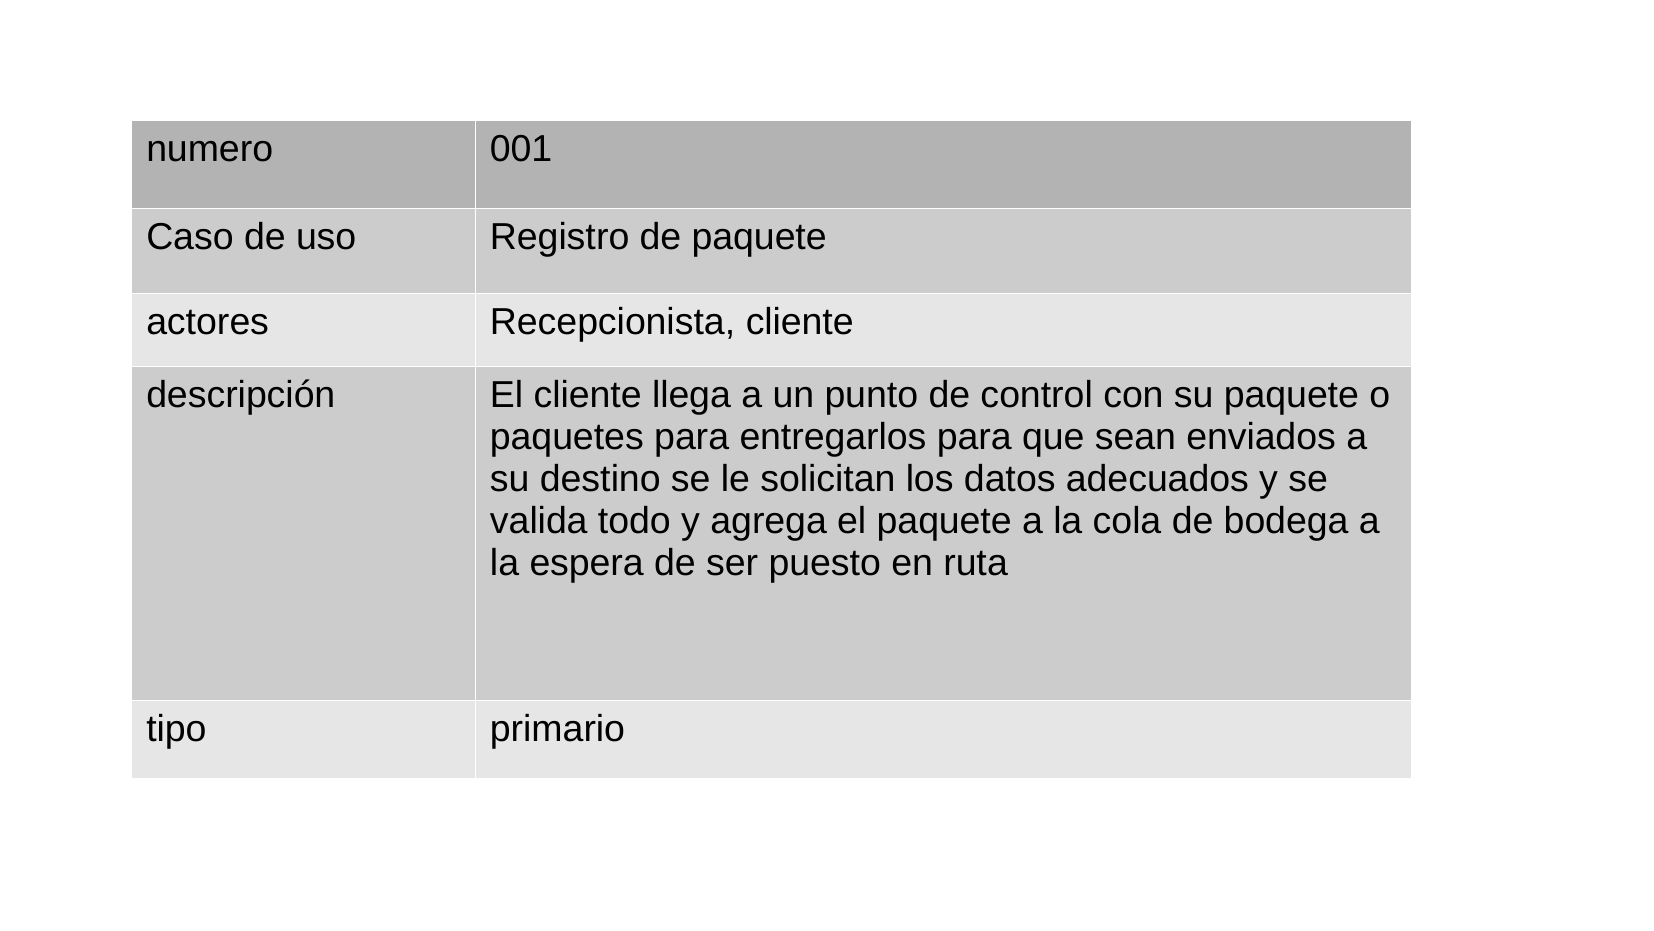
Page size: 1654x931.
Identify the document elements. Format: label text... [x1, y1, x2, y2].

table_header 001 [476, 121, 1411, 208]
table_cell tipo [132, 701, 475, 778]
table_cell actores [132, 294, 475, 366]
table_cell Caso de uso [132, 209, 475, 293]
table_cell Recepcionista, cliente [476, 294, 1411, 366]
table_cell descripción [132, 367, 475, 700]
table_cell primario [476, 701, 1411, 778]
table_header numero [132, 121, 475, 208]
table_cell El cliente llega a un punto de control con su paquete o paquetes para entregarlos para que sean enviados a su destino se le solicitan los datos adecuados y se valida todo y agrega el paquete a la cola de bodega a la espera de ser puesto en ruta [476, 367, 1411, 700]
table_cell Registro de paquete [476, 209, 1411, 293]
